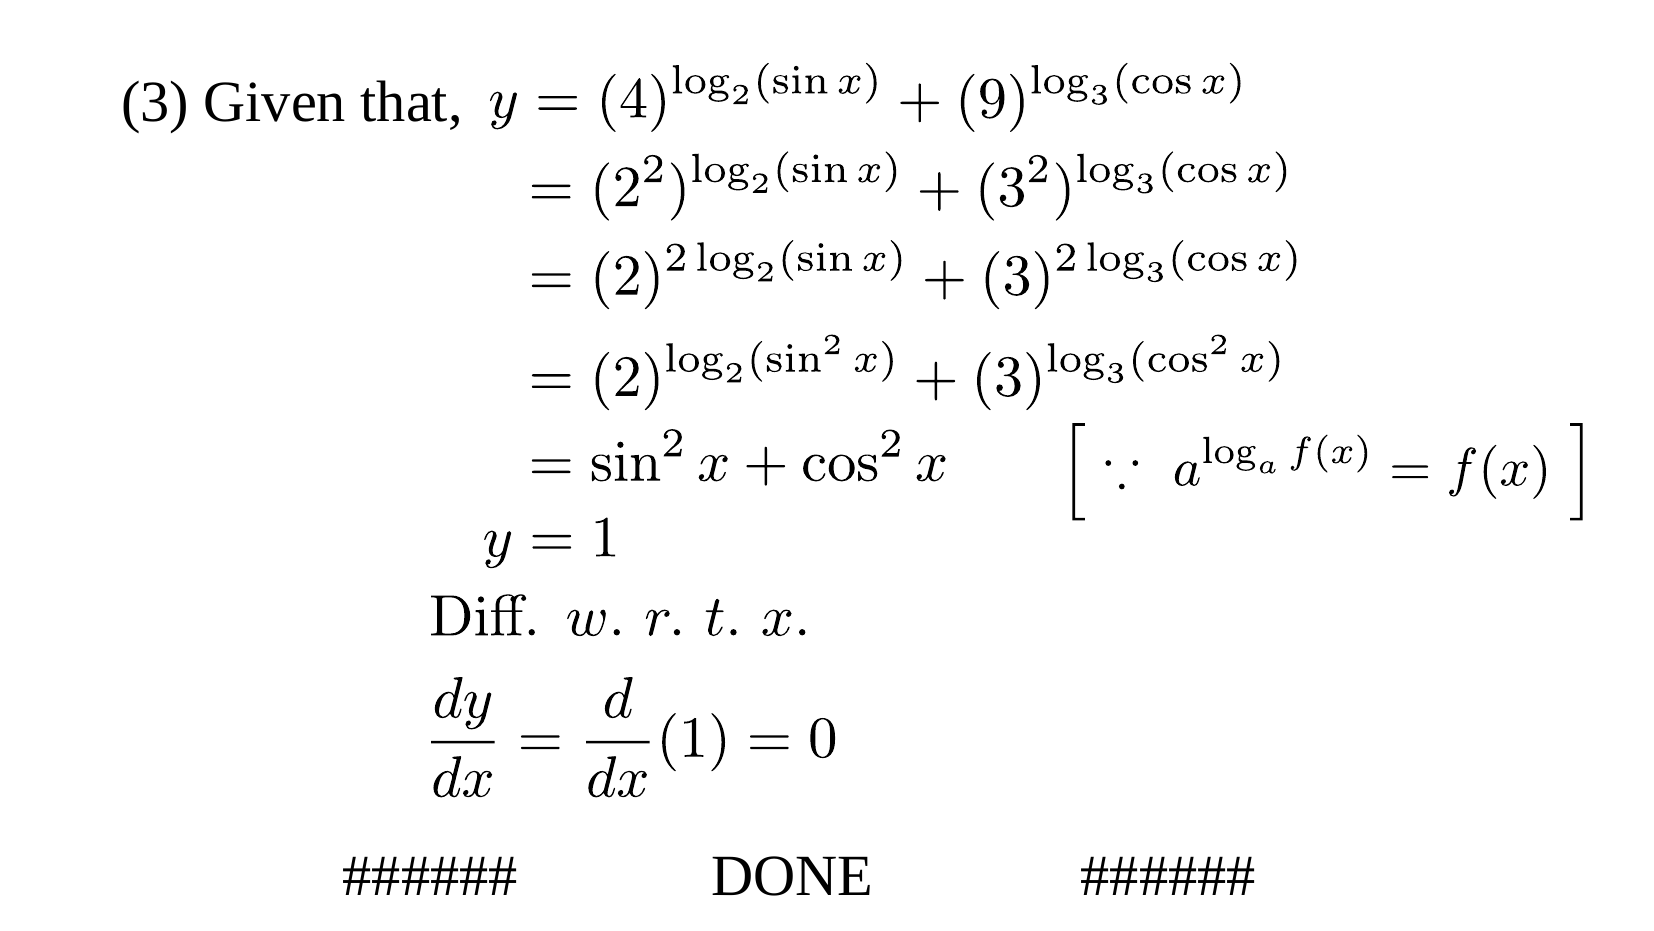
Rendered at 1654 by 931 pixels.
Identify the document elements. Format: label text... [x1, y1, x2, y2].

text_box [1062, 423, 1583, 521]
text_box [489, 62, 1241, 132]
title (3) Given that, ###### DONE ###### [47, 37, 1607, 909]
text_box [531, 334, 1280, 411]
text_box [531, 240, 1297, 310]
text_box [531, 151, 1287, 221]
text_box [431, 677, 836, 798]
text_box [531, 429, 946, 486]
text_box [484, 517, 616, 569]
text_box [431, 594, 806, 637]
